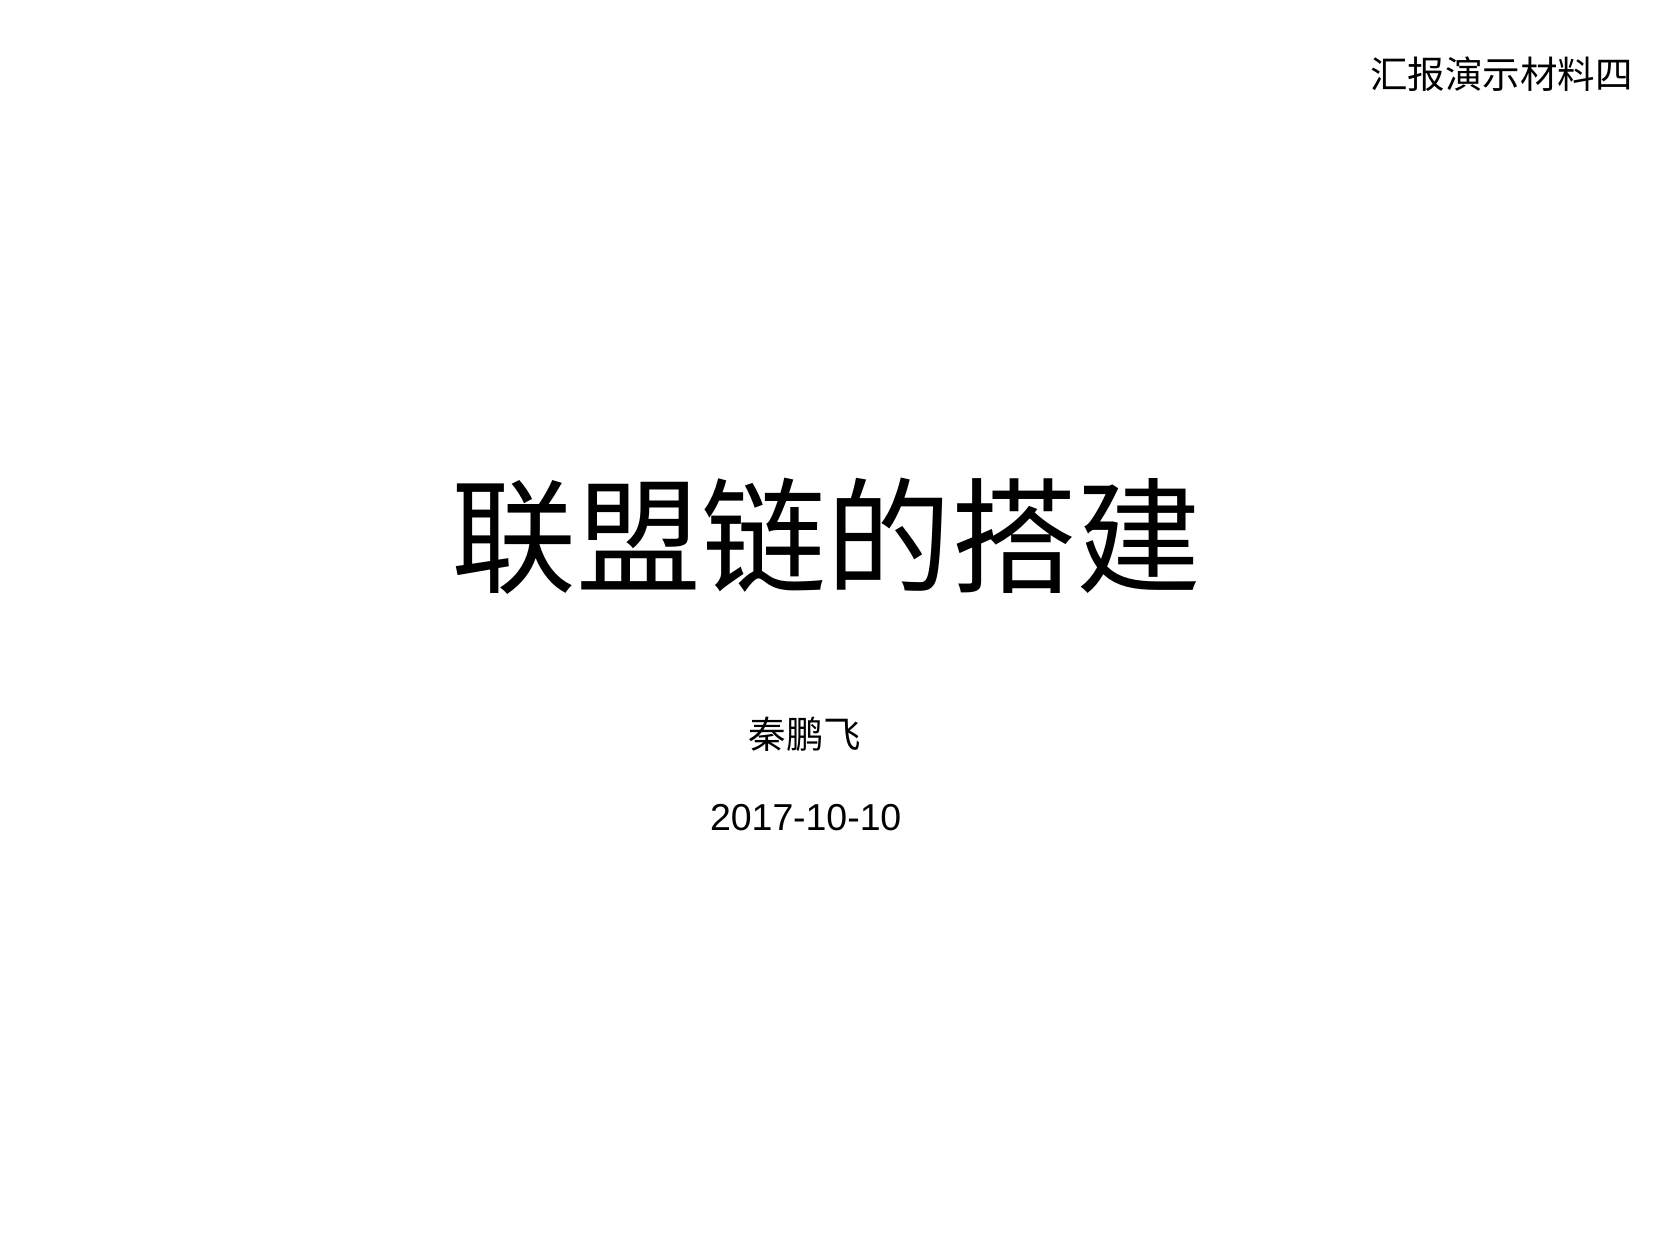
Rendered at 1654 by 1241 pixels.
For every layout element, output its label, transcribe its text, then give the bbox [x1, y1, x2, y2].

text_box 2017-10-10 [611, 789, 1000, 860]
subtitle 联盟链的搭建 [82, 49, 1571, 1010]
text_box 秦鹏飞 [734, 697, 1014, 768]
text_box 汇报演示材料四 [1279, 37, 1648, 93]
